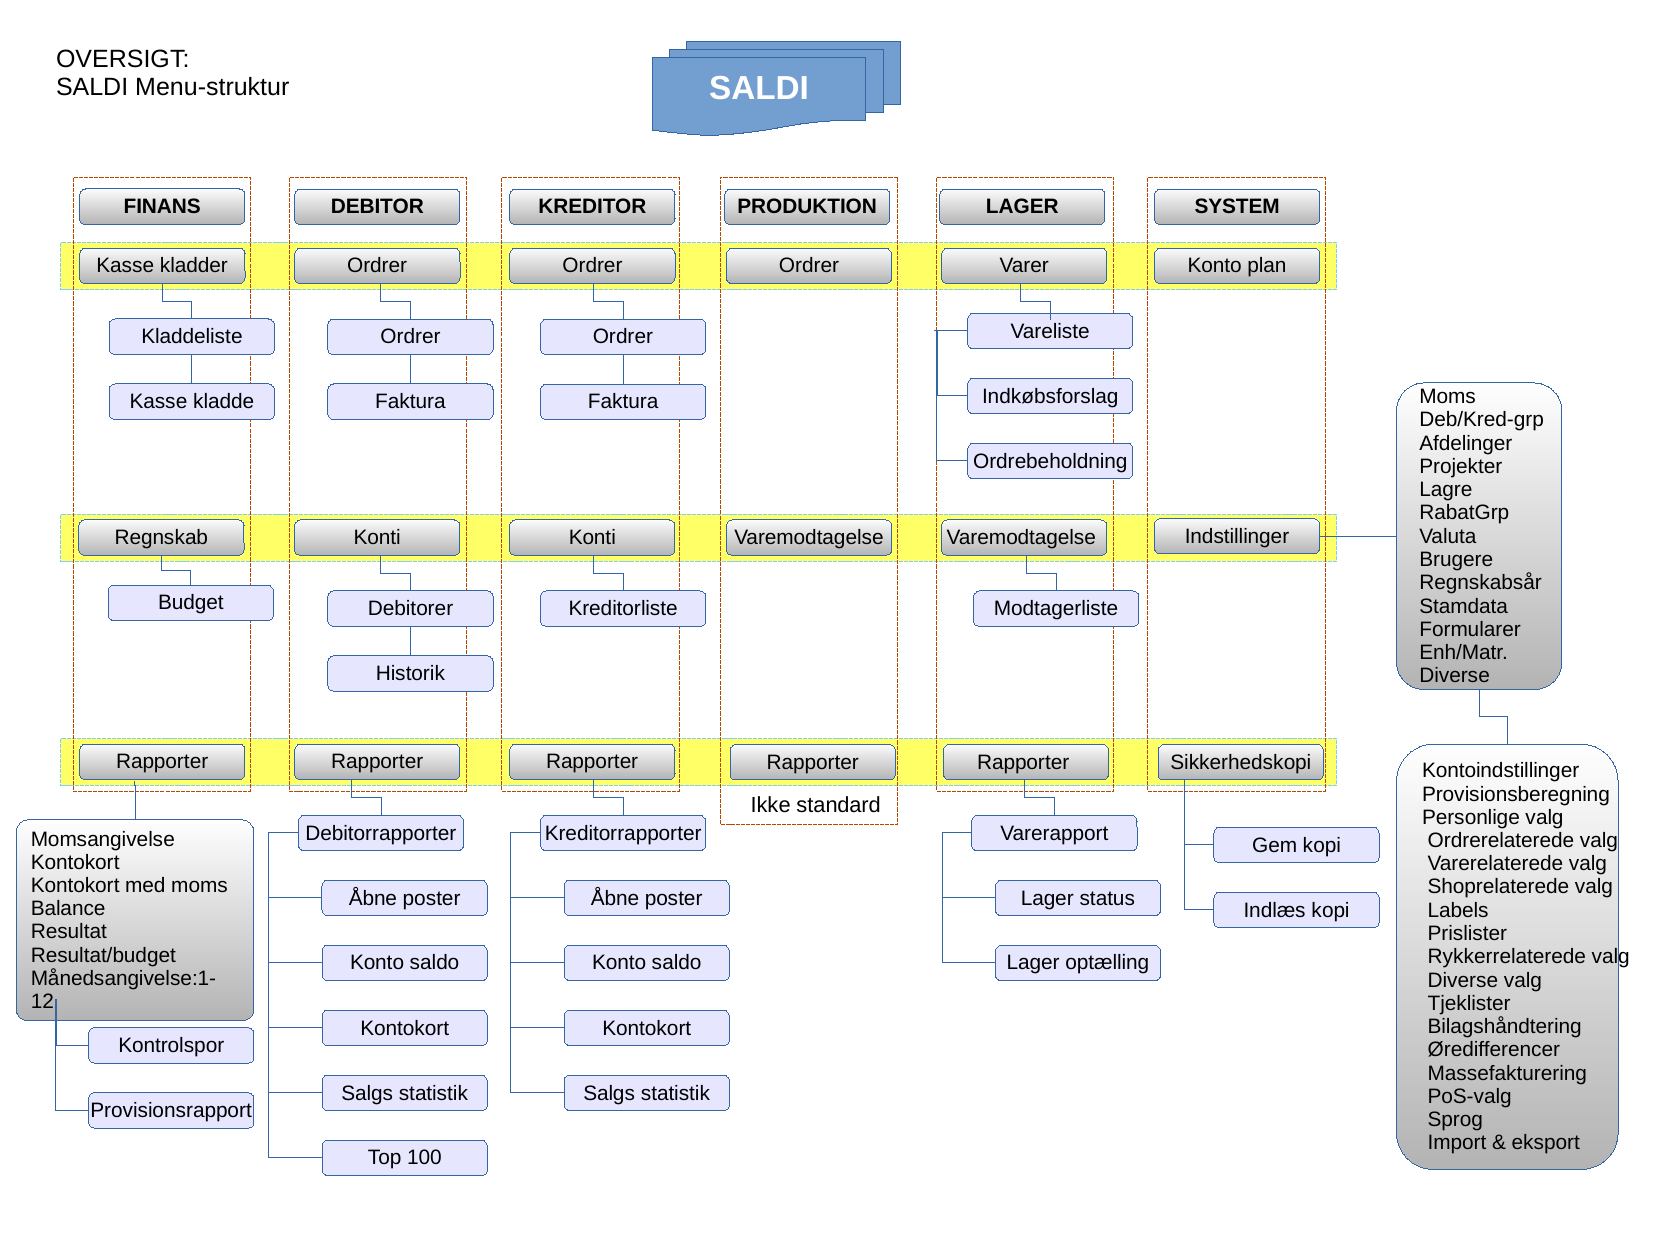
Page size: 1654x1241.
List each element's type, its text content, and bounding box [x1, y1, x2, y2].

text_box Kontoindstillinger Provisionsberegning Personlige valg Ordrerelaterede valg Varerelaterede valg Shoprelaterede valg Labels Prislister Rykkerrelaterede valg Diverse valg Tjeklister Bilagshåndtering Øredifferencer Massefakturering PoS-valg Sprog Import & eksport [1396, 744, 1619, 1170]
text_box Regnskab [78, 519, 245, 556]
text_box Indstillinger [1154, 518, 1320, 554]
text_box Rapporter [730, 744, 896, 780]
text_box [60, 514, 1337, 562]
text_box Ordrebeholdning [967, 443, 1133, 479]
text_box Debitorrapporter [298, 815, 464, 851]
text_box Konto saldo [322, 945, 488, 981]
text_box Ordrer [294, 248, 461, 284]
text_box Konto plan [1154, 248, 1320, 284]
text_box Åbne poster [564, 880, 730, 916]
text_box Konti [294, 519, 460, 556]
text_box Ordrer [509, 248, 676, 284]
text_box Sikkerhedskopi [1158, 744, 1324, 780]
text_box Rapporter [509, 744, 676, 780]
text_box Indlæs kopi [1213, 892, 1380, 928]
text_box Ordrer [327, 319, 494, 355]
text_box Vareliste [967, 313, 1133, 349]
text_box Åbne poster [321, 880, 488, 916]
text_box Varer [941, 248, 1107, 284]
text_box Salgs statistik [564, 1075, 730, 1111]
text_box Rapporter [79, 744, 245, 780]
text_box Salgs statistik [322, 1075, 488, 1111]
text_box SYSTEM [1154, 189, 1320, 225]
text_box Historik [327, 655, 494, 692]
text_box [60, 242, 1337, 290]
text_box Faktura [327, 383, 494, 420]
text_box PRODUKTION [724, 189, 890, 225]
text_box Rapporter [943, 744, 1109, 780]
text_box Varerapport [971, 815, 1138, 851]
text_box Kontrolspor [88, 1027, 254, 1064]
text_box Ordrer [540, 319, 706, 355]
text_box Indkøbsforslag [967, 378, 1133, 414]
text_box Lager optælling [995, 945, 1161, 981]
text_box Budget [108, 585, 274, 621]
text_box OVERSIGT: SALDI Menu-struktur [41, 37, 355, 109]
text_box Provisionsrapport [88, 1092, 254, 1129]
text_box Moms Deb/Kred-grp Afdelinger Projekter Lagre RabatGrp Valuta Brugere Regnskabsår Stamdata Formularer Enh/Matr. Diverse [1396, 382, 1562, 690]
text_box Top 100 [322, 1140, 488, 1176]
text_box FINANS [79, 188, 245, 225]
text_box Konto saldo [564, 945, 730, 981]
text_box Ordrer [726, 248, 892, 284]
text_box Kasse kladde [109, 383, 275, 420]
text_box LAGER [939, 189, 1105, 225]
text_box DEBITOR [294, 189, 460, 225]
text_box Kontokort [322, 1010, 488, 1046]
text_box Lager status [995, 880, 1161, 916]
text_box SALDI [652, 41, 901, 136]
text_box Faktura [540, 384, 706, 420]
text_box Kasse kladder [79, 248, 246, 284]
text_box Momsangivelse Kontokort Kontokort med moms Balance Resultat Resultat/budget Månedsangivelse:1-12 [16, 819, 254, 996]
text_box Rapporter [294, 744, 460, 780]
text_box Kladdeliste [109, 318, 275, 355]
text_box Gem kopi [1213, 827, 1380, 863]
text_box Kreditorliste [540, 590, 706, 627]
text_box Varemodtagelse [726, 519, 892, 556]
text_box Debitorer [327, 590, 494, 627]
text_box Konti [509, 519, 675, 556]
text_box KREDITOR [509, 189, 676, 225]
text_box Modtagerliste [973, 590, 1139, 627]
text_box Varemodtagelse [941, 519, 1107, 556]
text_box Ikke standard [735, 785, 896, 825]
text_box Kontokort [564, 1010, 730, 1046]
text_box [60, 738, 1337, 786]
text_box Kreditorrapporter [540, 815, 706, 851]
